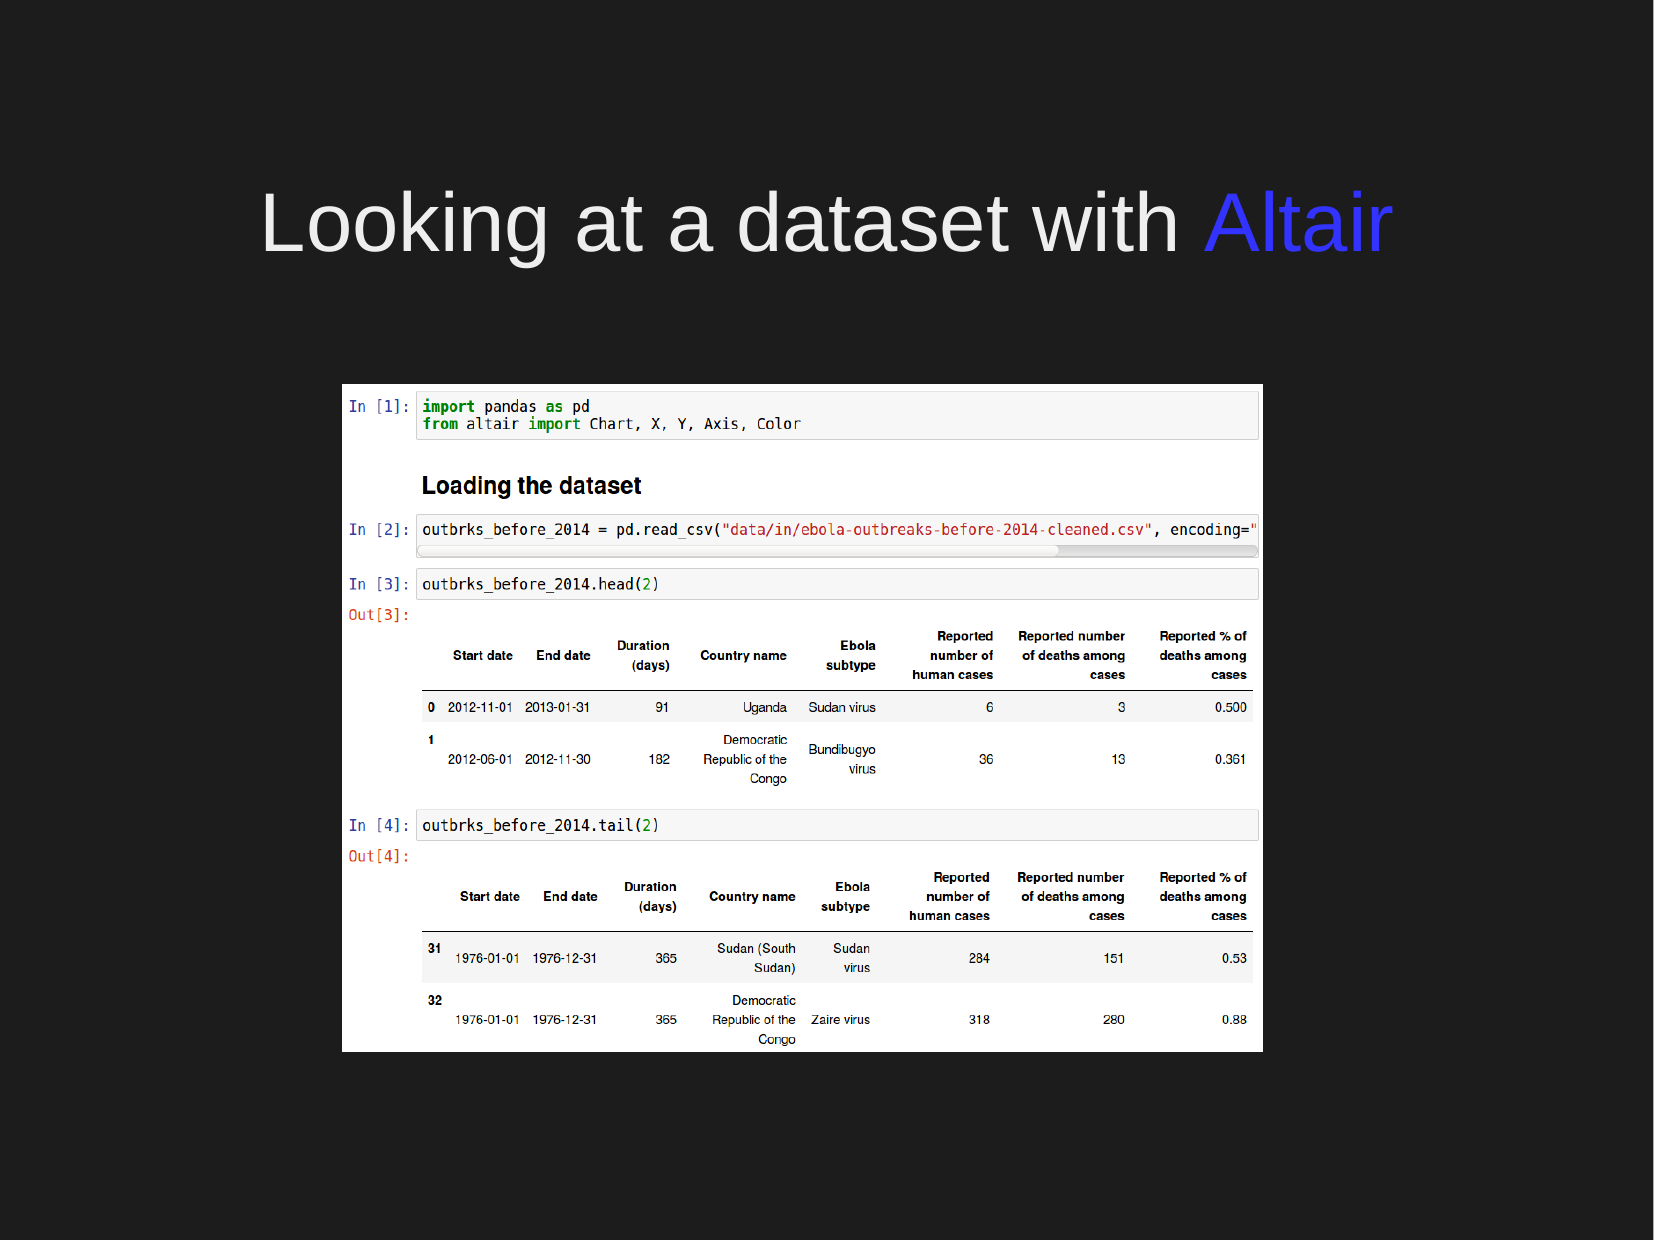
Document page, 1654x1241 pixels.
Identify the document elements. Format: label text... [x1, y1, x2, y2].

picture [342, 384, 1263, 1052]
text_box Looking at a dataset with Altair [83, 0, 1572, 608]
